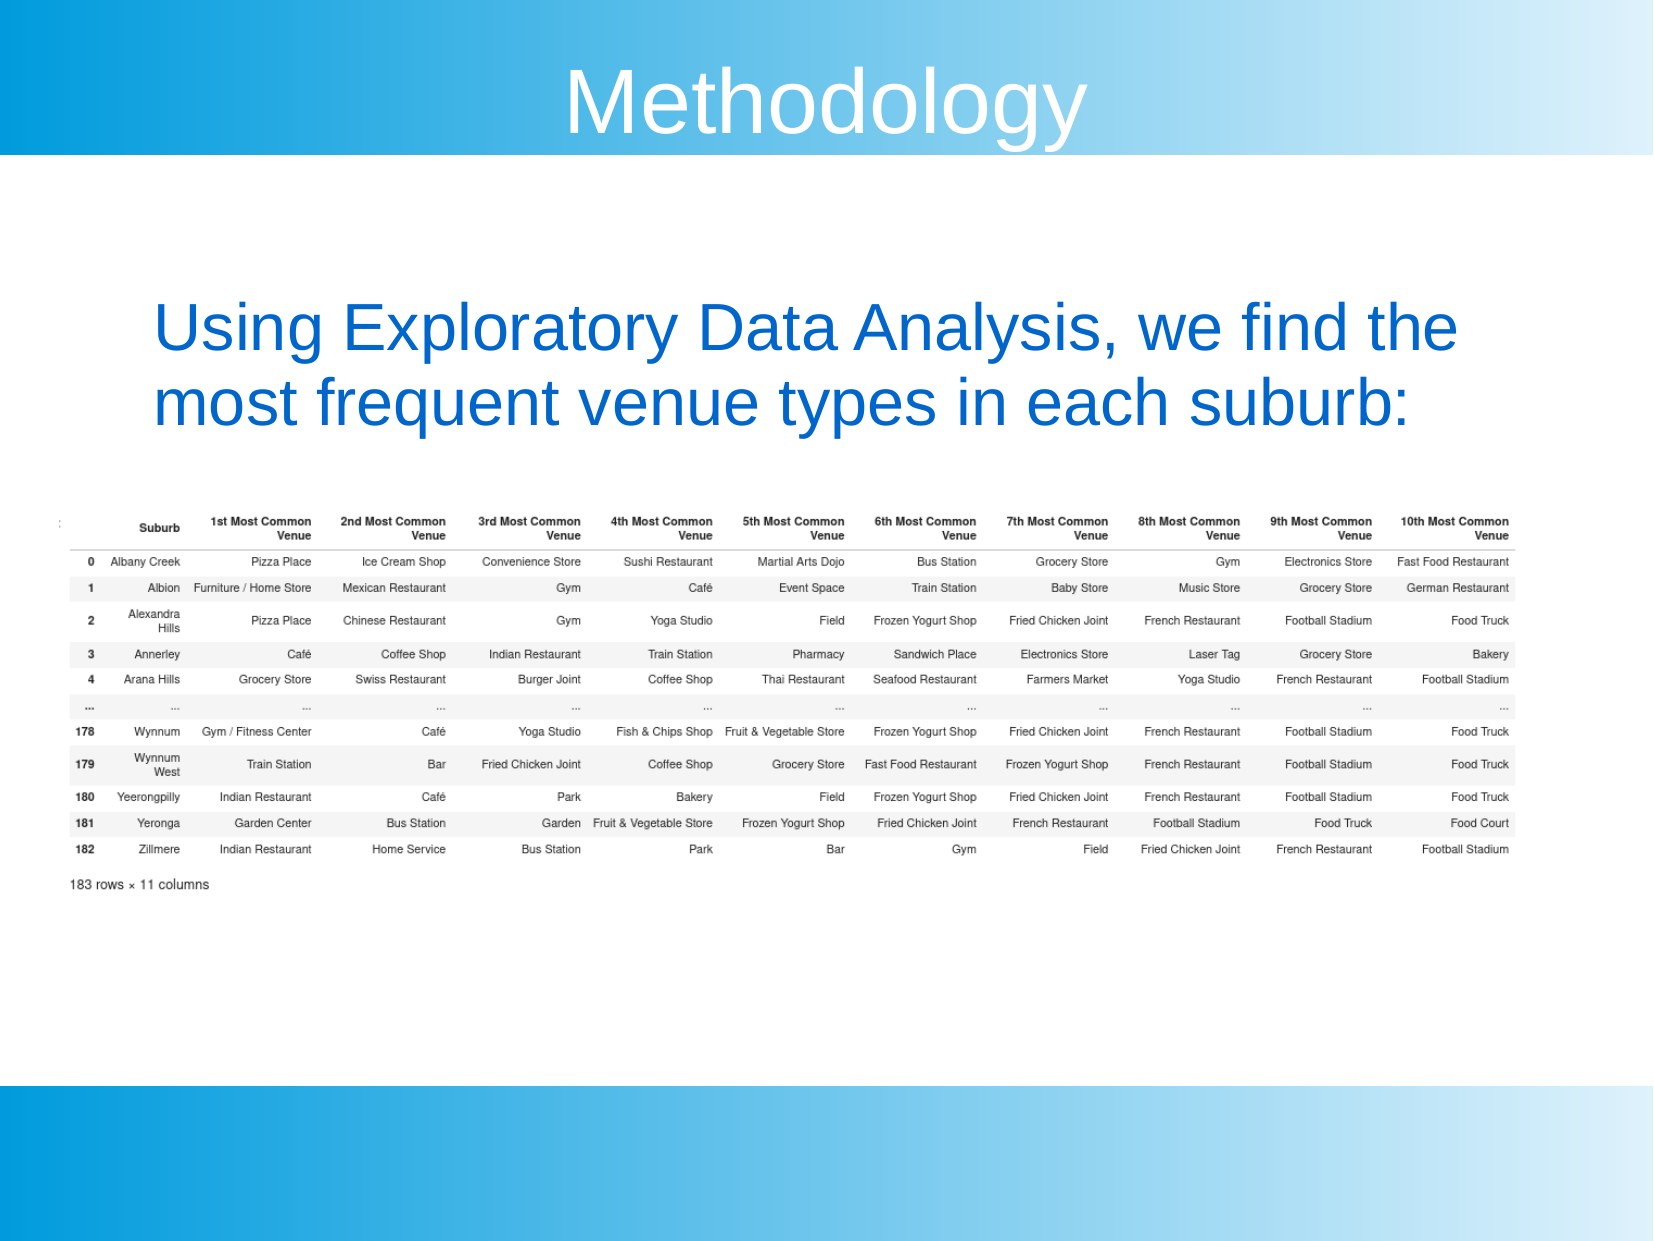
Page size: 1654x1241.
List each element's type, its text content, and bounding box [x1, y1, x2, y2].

picture [59, 507, 1524, 898]
title Methodology [82, 49, 1571, 155]
list Using Exploratory Data Analysis, we find the most frequent venue types in each suburb: [82, 290, 1571, 1010]
